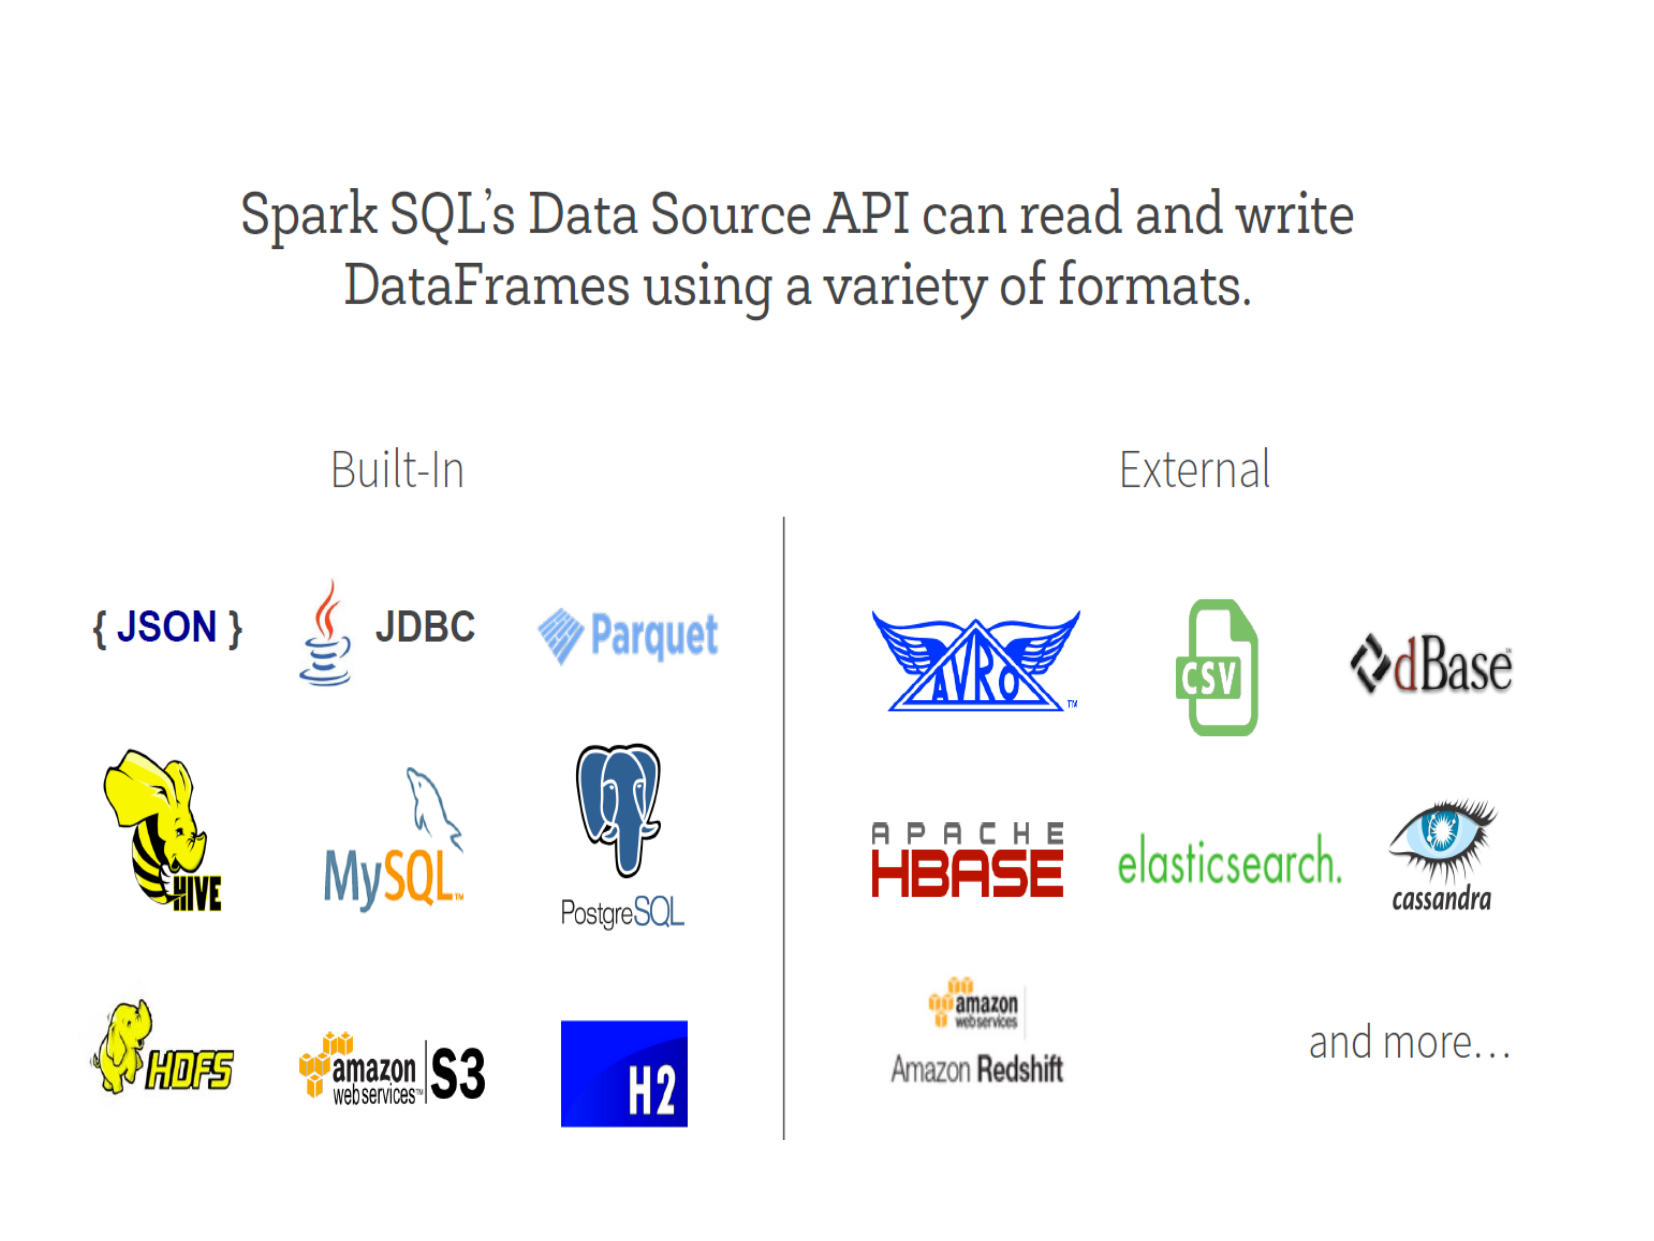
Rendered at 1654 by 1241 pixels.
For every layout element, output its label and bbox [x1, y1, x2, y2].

picture [59, 172, 1560, 1140]
